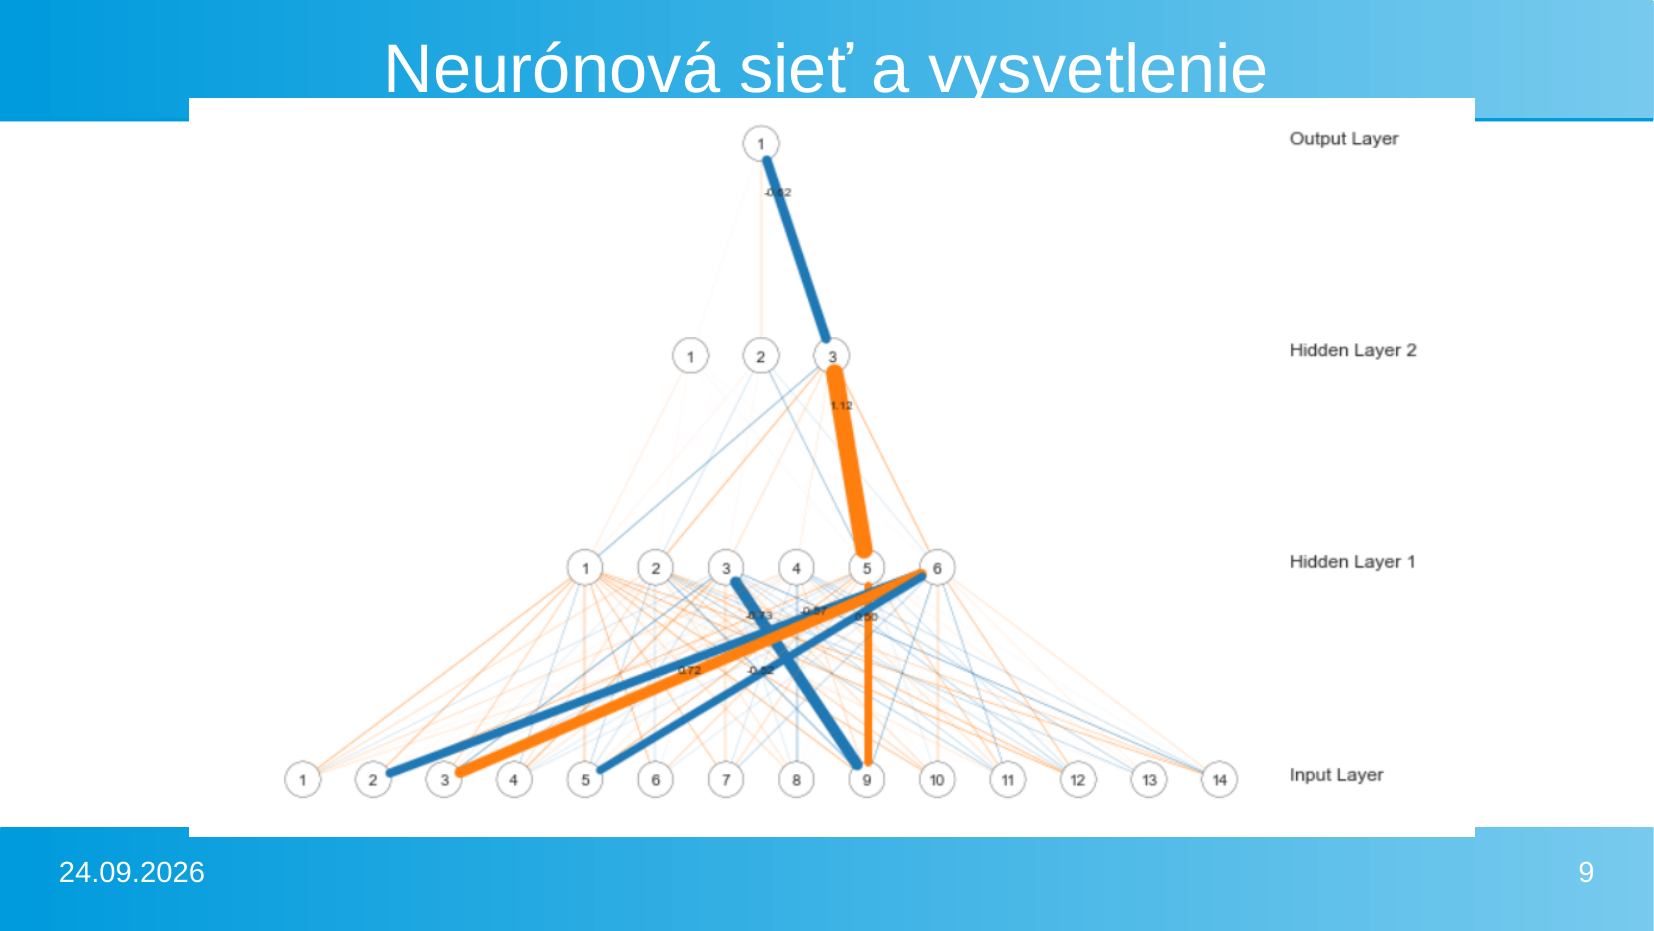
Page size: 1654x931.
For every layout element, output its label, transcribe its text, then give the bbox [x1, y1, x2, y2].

picture [189, 98, 1475, 837]
title Neurónová sieť a vysvetlenie [59, 29, 1595, 108]
